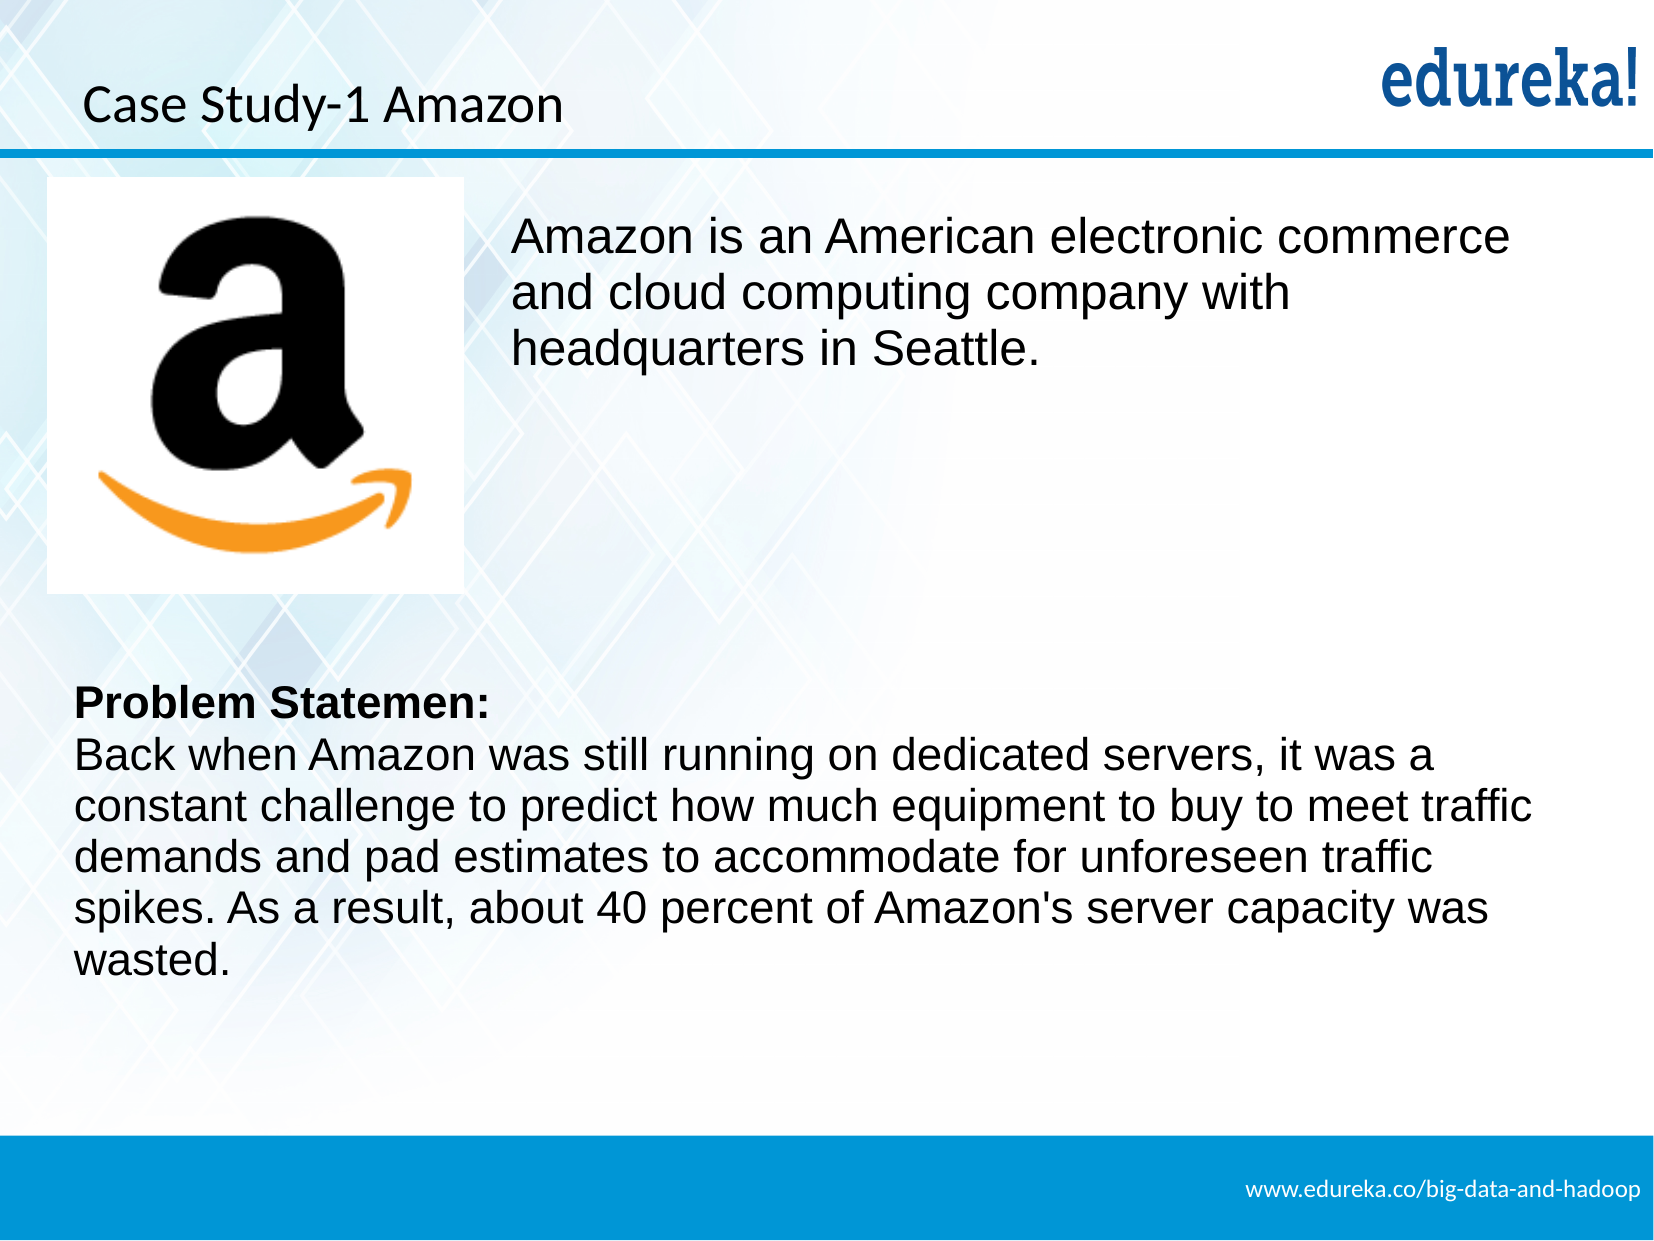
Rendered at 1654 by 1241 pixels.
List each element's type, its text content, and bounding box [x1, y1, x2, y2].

text_box Problem Statemen: Back when Amazon was still running on dedicated servers, it was a constant challenge to predict how much equipment to buy to meet traffic demands and pad estimates to accommodate for unforeseen traffic spikes. As a result, about 40 percent of Amazon's server capacity was wasted. [59, 669, 1583, 993]
text_box Amazon is an American electronic commerce and cloud computing company with headquarters in Seattle. [496, 200, 1595, 385]
picture [0, 0, 1240, 148]
picture [1571, 47, 1636, 107]
picture [0, 159, 1240, 1135]
title Case Study-1 Amazon [82, 5, 1571, 213]
